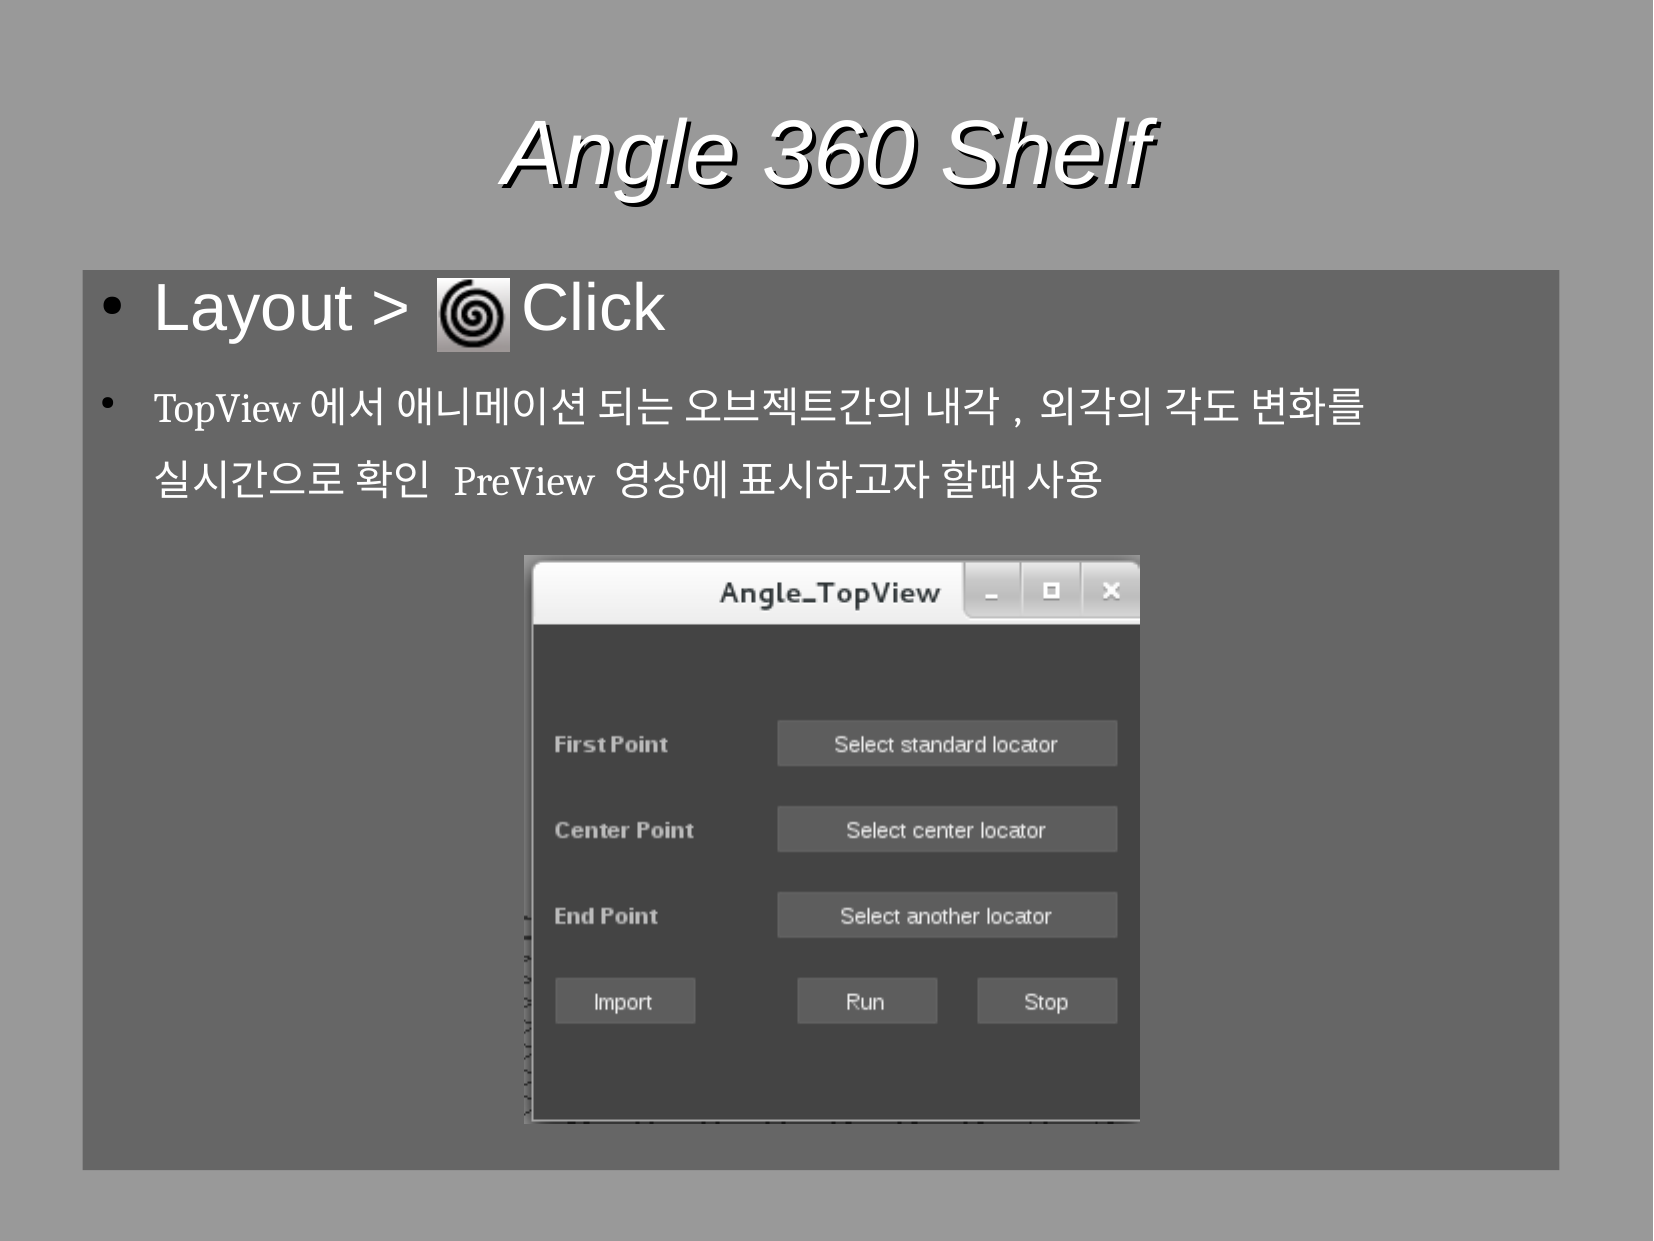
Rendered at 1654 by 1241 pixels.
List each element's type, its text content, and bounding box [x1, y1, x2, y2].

picture [524, 555, 1140, 1124]
picture [437, 278, 510, 352]
title Angle 360 Shelf [82, 49, 1571, 257]
list Layout > Click TopView에서 애니메이션 되는 오브젝트간의 내각, 외각의 각도 변화를 실시간으로 확인 PreView 영상에 표시하고자 할때 사용 [82, 270, 1560, 1171]
